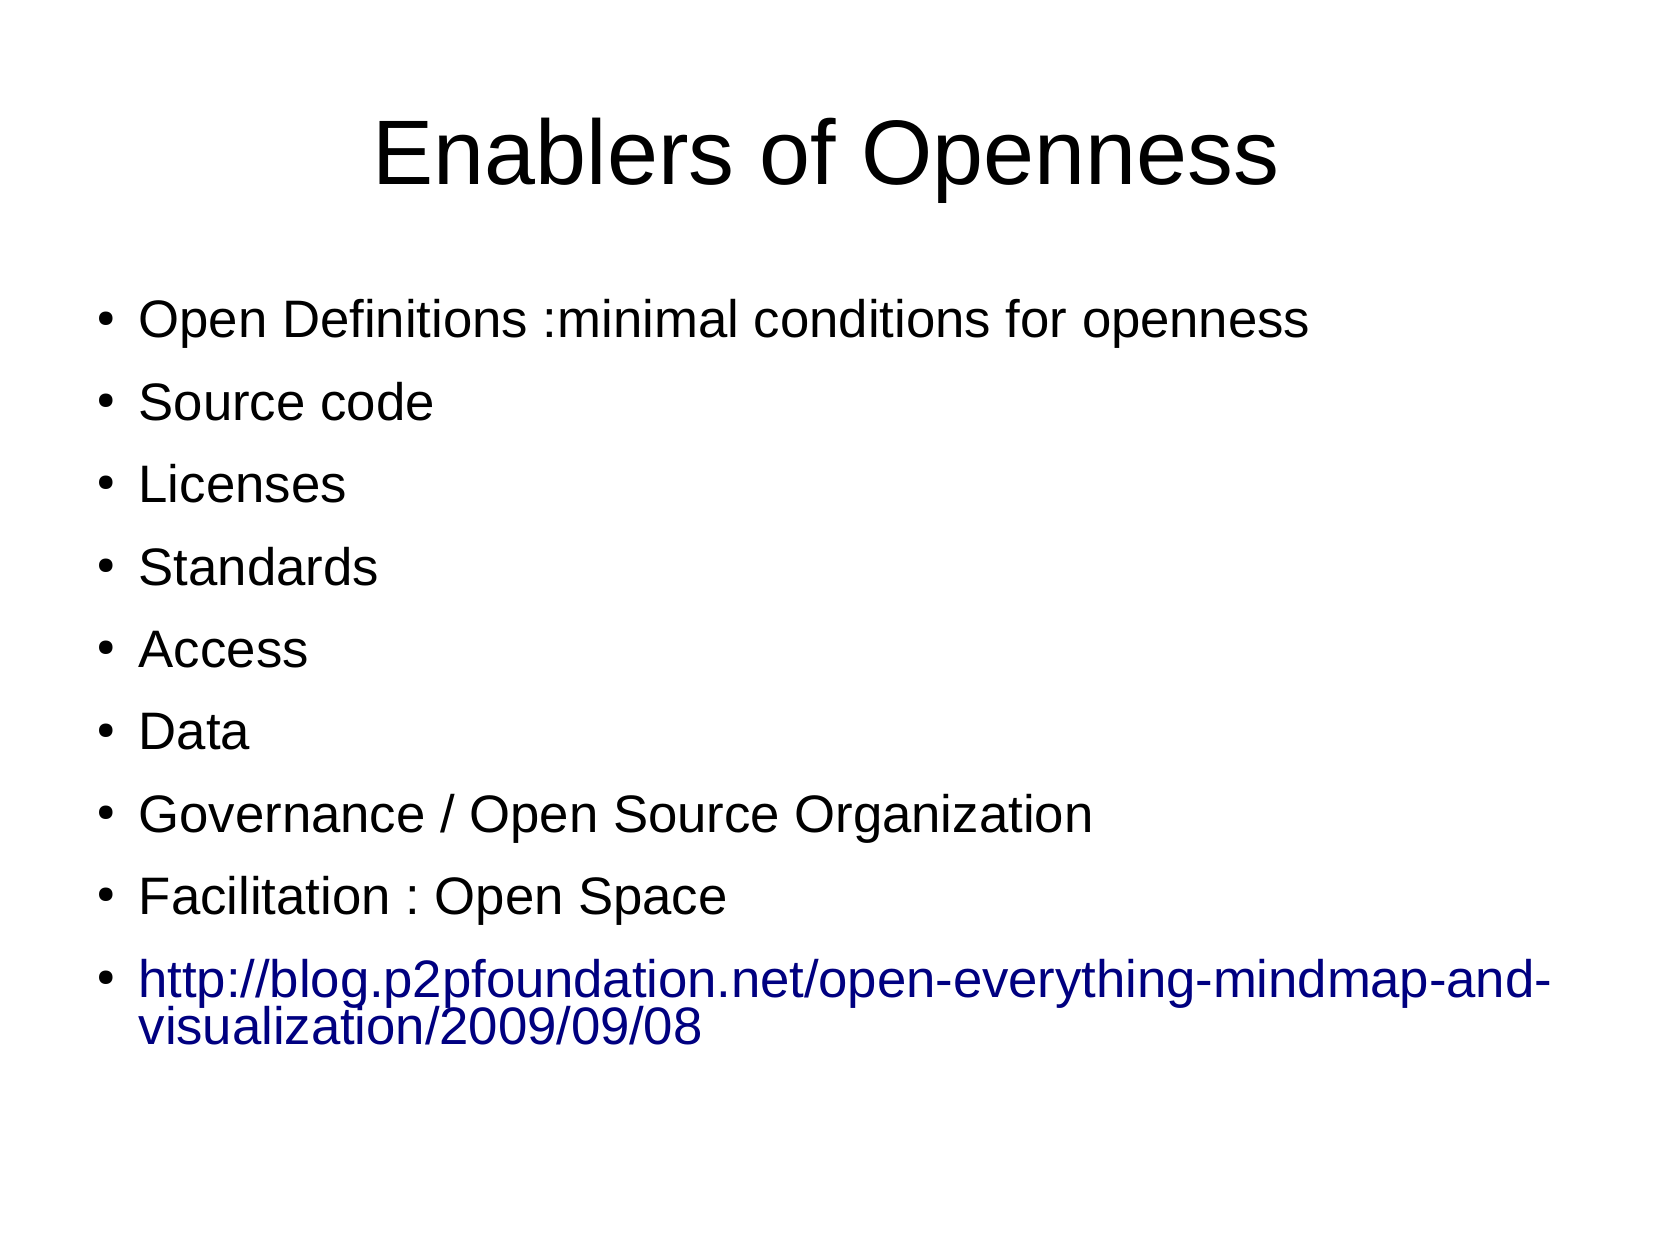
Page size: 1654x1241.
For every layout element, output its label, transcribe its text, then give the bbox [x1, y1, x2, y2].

title Enablers of Openness [82, 49, 1571, 257]
list Open Definitions :minimal conditions for openness Source code Licenses Standards Access Data Governance / Open Source Organization Facilitation : Open Space http://blog.p2pfoundation.net/open-everything-mindmap-and-visualization/2009/09/08 [82, 290, 1571, 1010]
